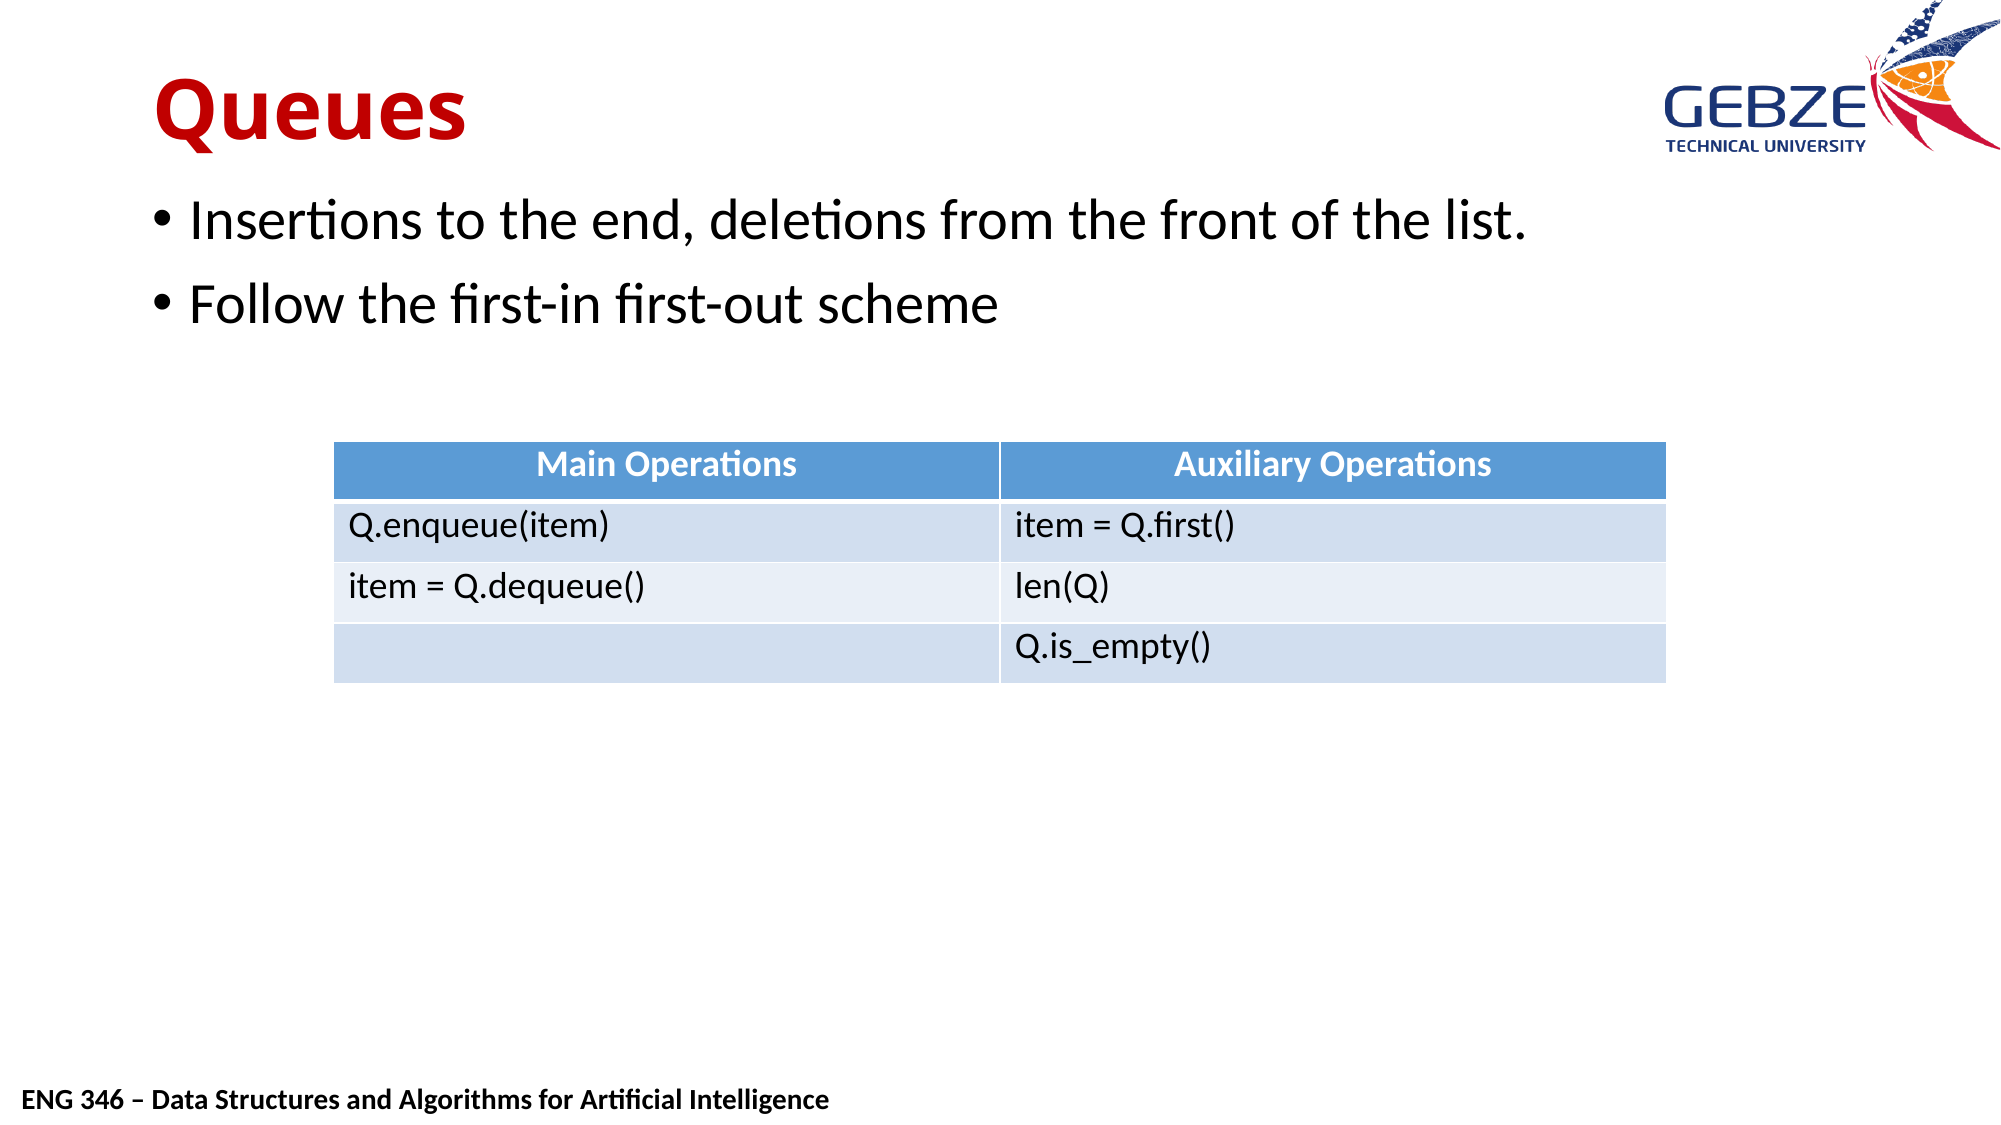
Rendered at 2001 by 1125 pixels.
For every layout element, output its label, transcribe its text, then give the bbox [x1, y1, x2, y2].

list Insertions to the end, deletions from the front of the list. Follow the first-in first-out scheme [137, 181, 1863, 1014]
table_cell item = Q.first() [1001, 504, 1666, 562]
title Queues [137, 59, 1863, 166]
table_cell len(Q) [1001, 563, 1666, 622]
table_header Main Operations [334, 442, 999, 499]
picture [1665, 0, 2001, 152]
table_header Auxiliary Operations [1001, 442, 1666, 499]
table_cell Q.is_empty() [1001, 624, 1666, 683]
table_cell [334, 624, 999, 683]
table_cell item = Q.dequeue() [334, 563, 999, 622]
table_cell Q.enqueue(item) [334, 504, 999, 562]
